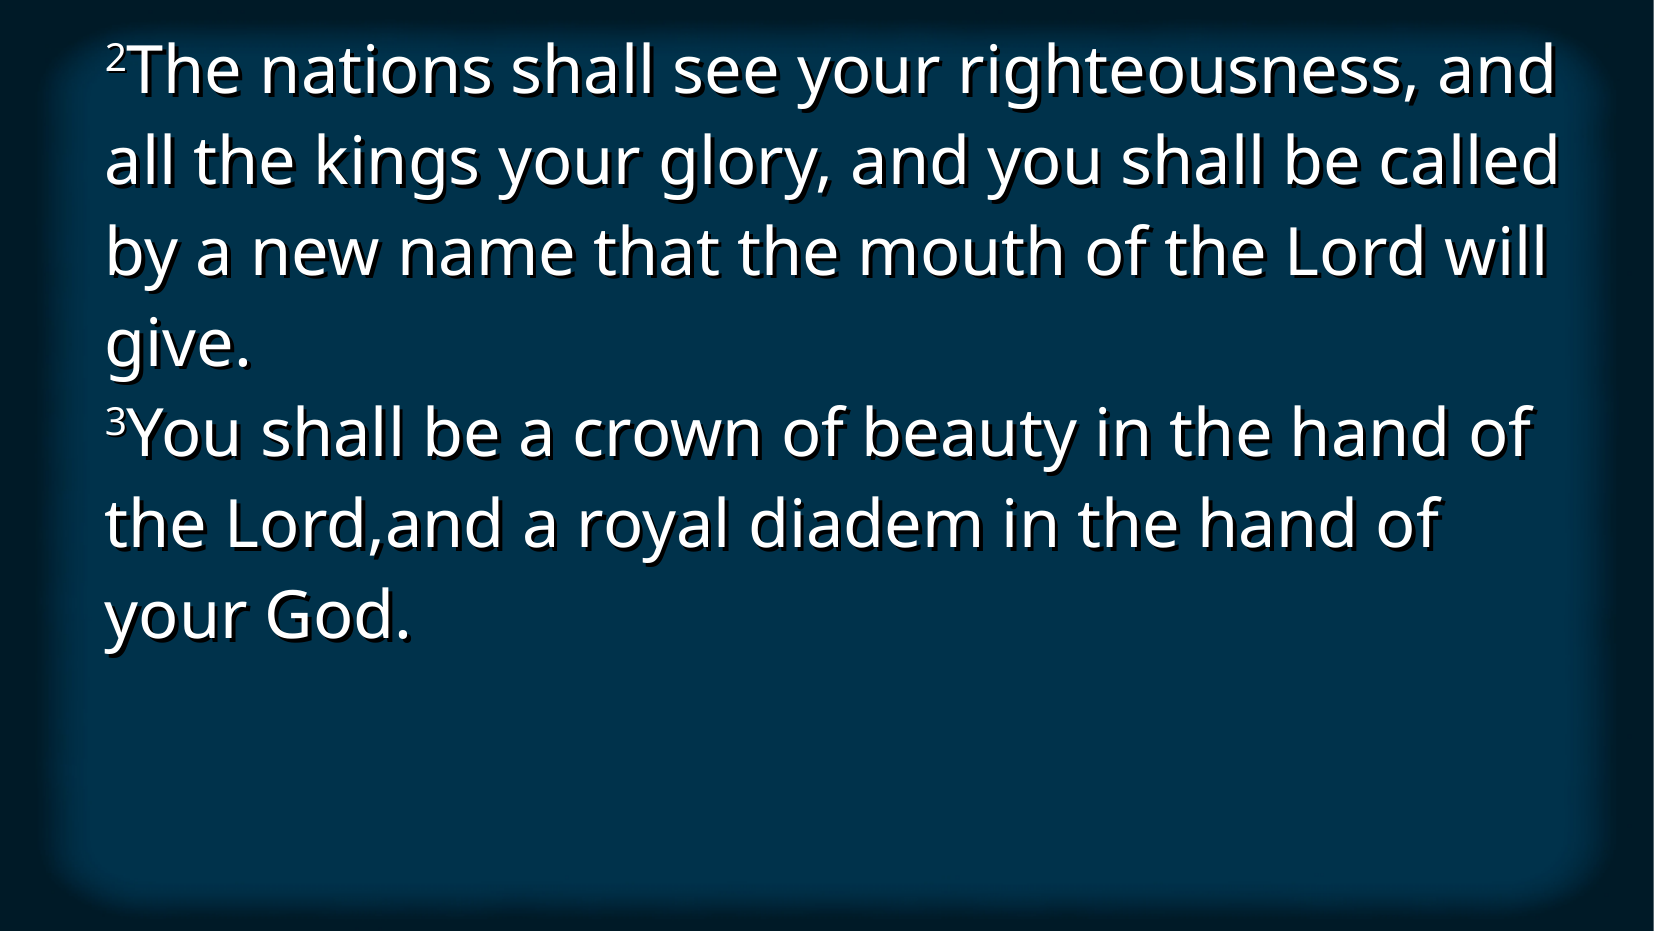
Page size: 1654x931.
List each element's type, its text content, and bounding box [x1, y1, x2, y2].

picture [0, 0, 1654, 931]
text_box 2The nations shall see your righteousness, and all the kings your glory, and you shall be called by a new name that the mouth of the Lord will give. 3You shall be a crown of beauty in the hand of the Lord,and a royal diadem in the hand of your God. [90, 15, 1591, 474]
